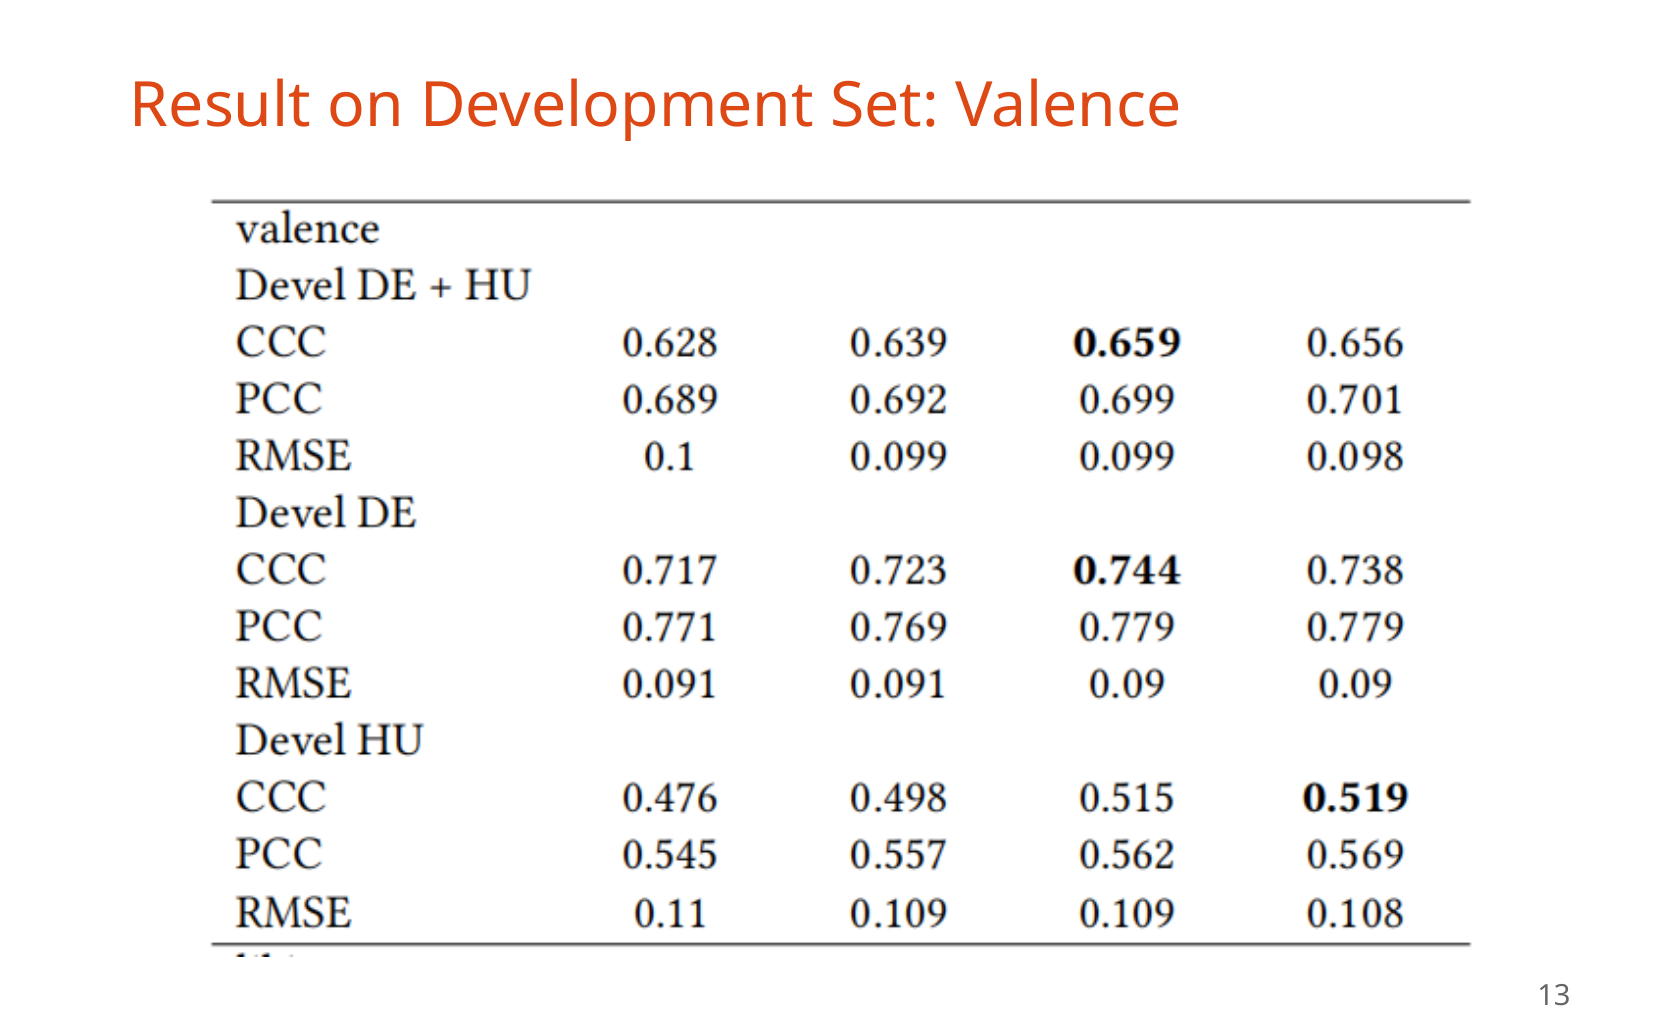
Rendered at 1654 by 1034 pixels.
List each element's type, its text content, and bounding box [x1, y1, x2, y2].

title Result on Development Set: Valence [129, 49, 1518, 155]
picture [201, 192, 1495, 957]
